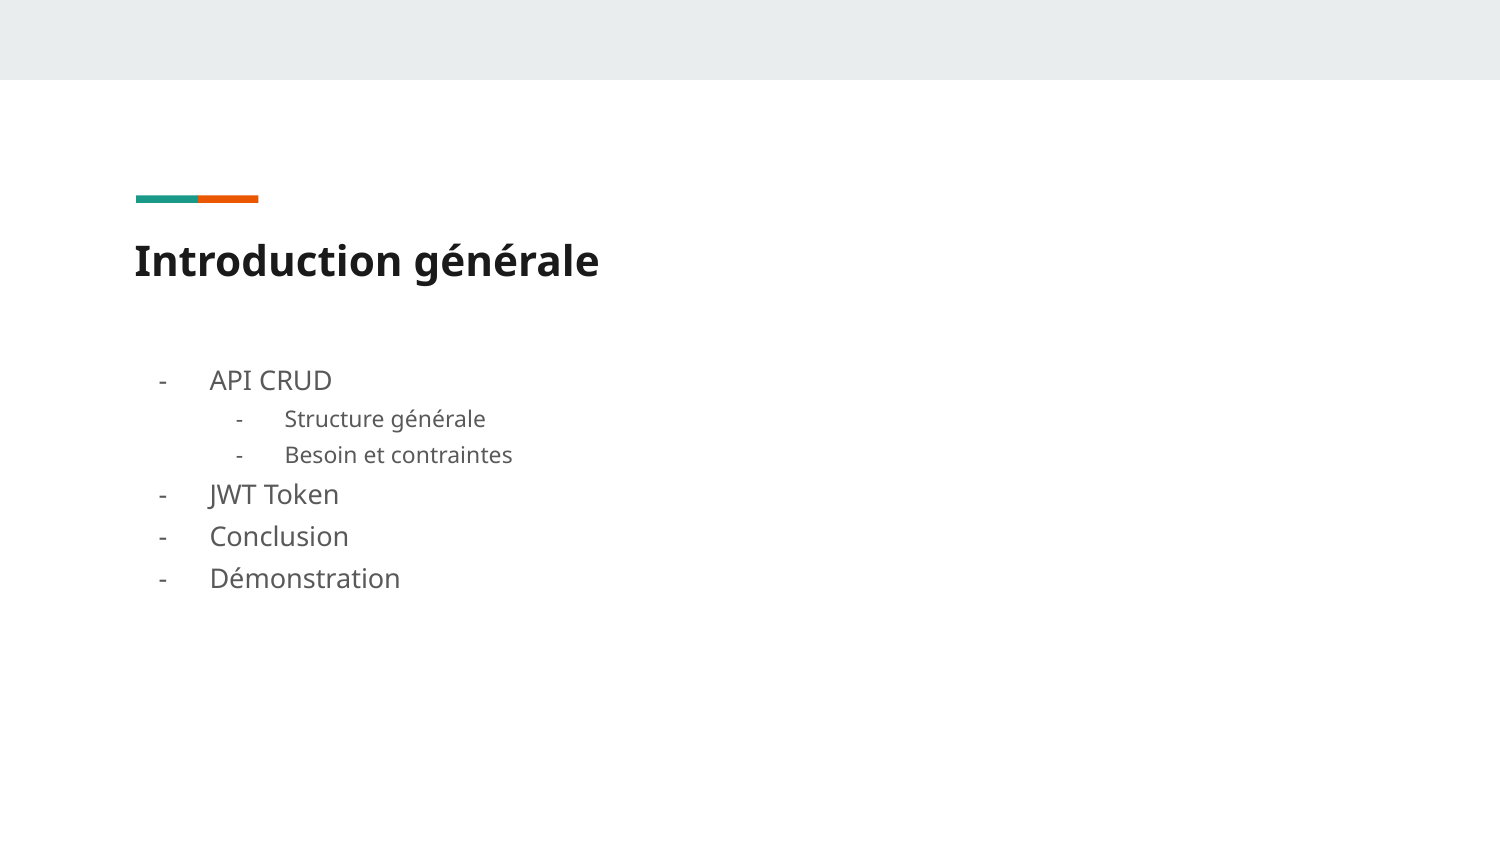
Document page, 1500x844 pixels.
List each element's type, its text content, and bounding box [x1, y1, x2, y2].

title Introduction générale [119, 216, 1381, 305]
list API CRUD Structure générale Besoin et contraintes JWT Token Conclusion Démonstration [119, 341, 1381, 712]
